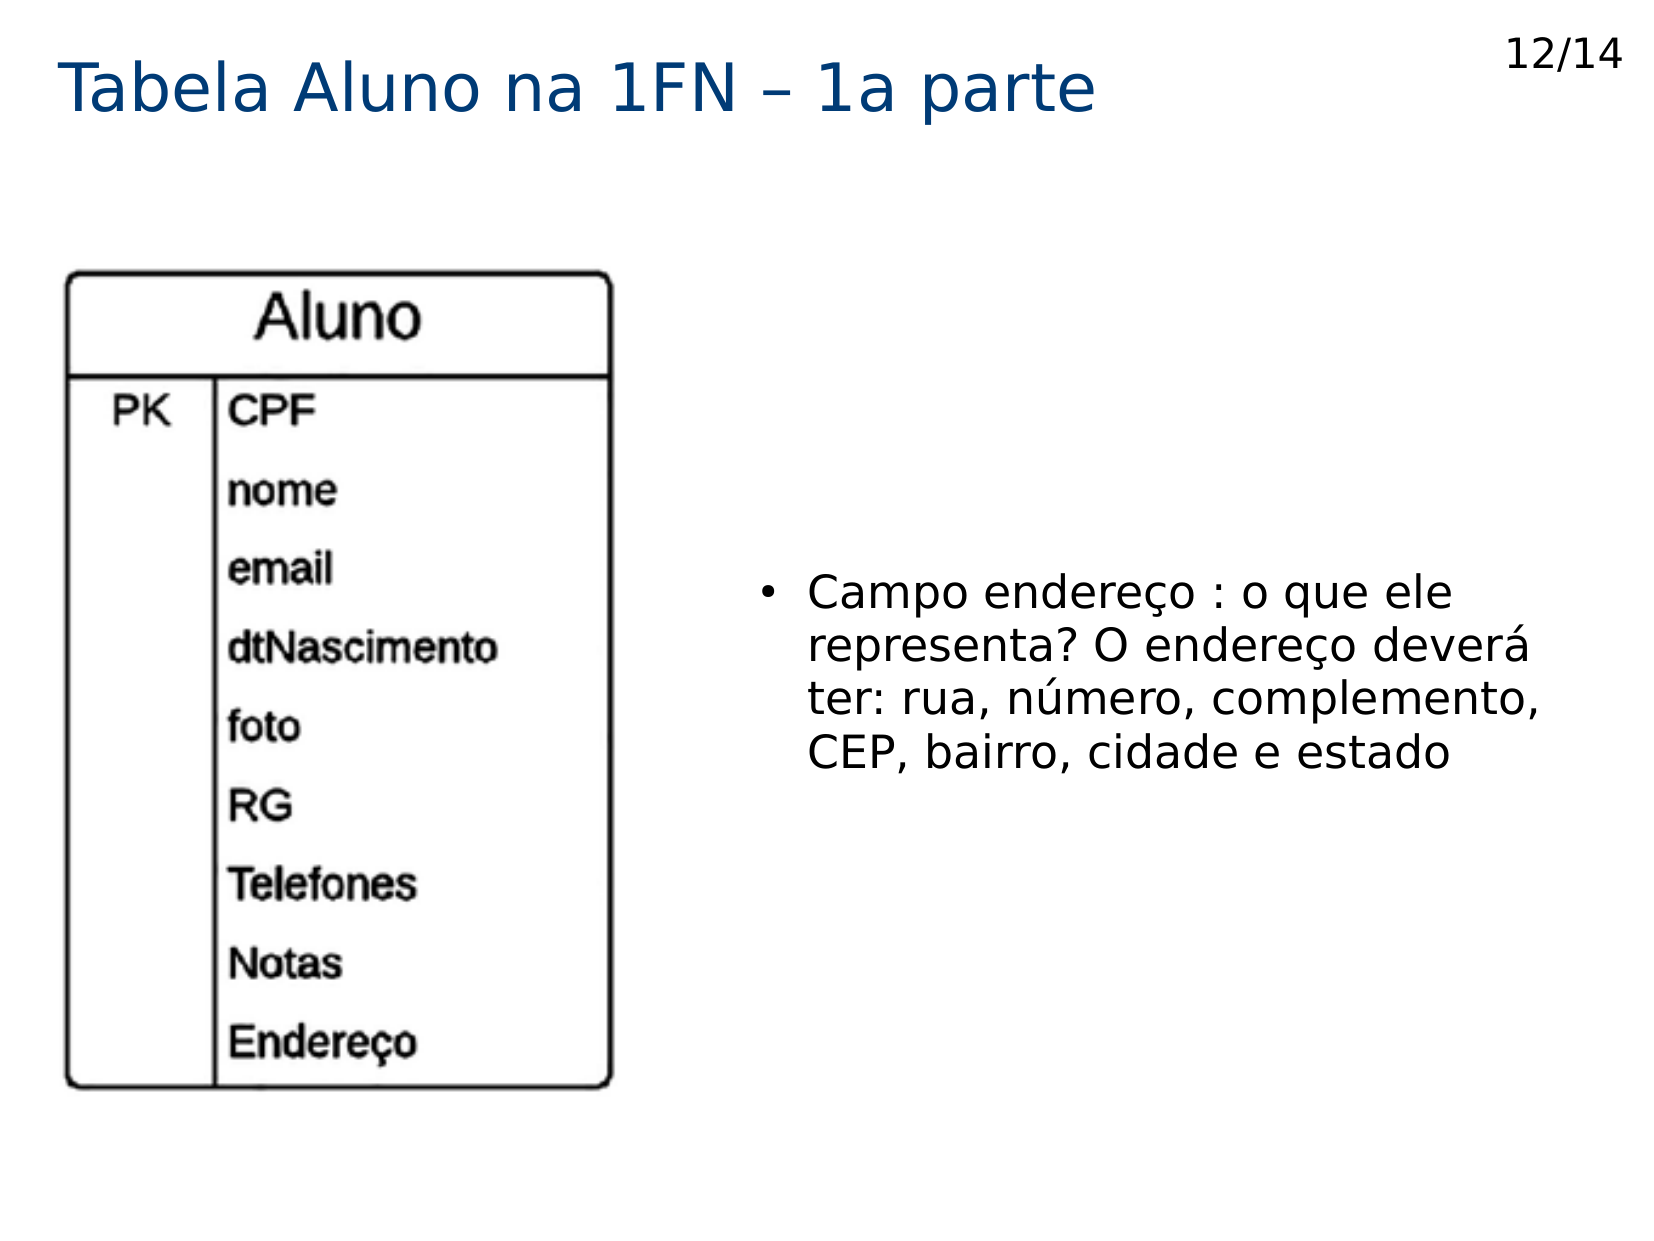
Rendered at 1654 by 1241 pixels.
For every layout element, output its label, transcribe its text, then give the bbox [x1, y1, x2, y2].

list Campo endereço : o que ele representa? O endereço deverá ter: rua, número, complemento, CEP, bairro, cidade e estado [760, 565, 1625, 1211]
title Tabela Aluno na 1FN – 1a parte [59, 29, 1506, 148]
picture [59, 265, 620, 1099]
